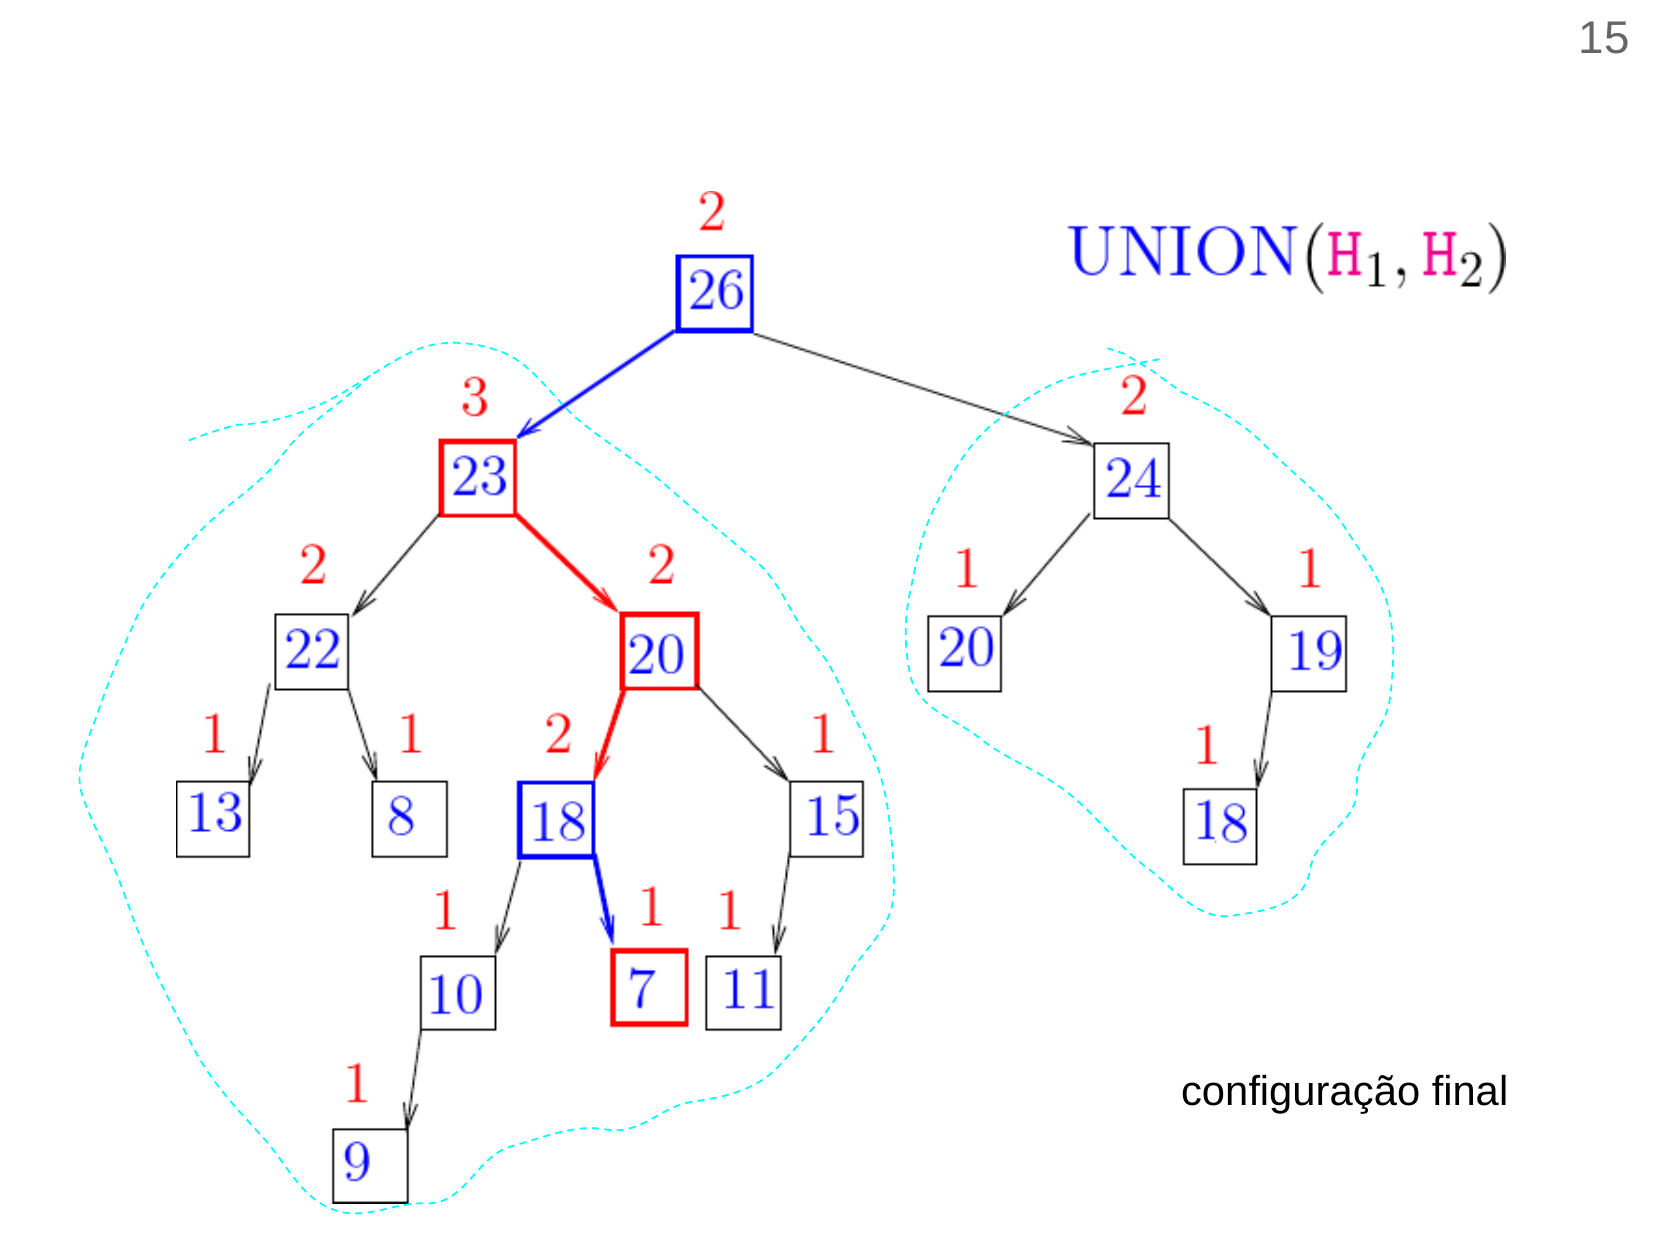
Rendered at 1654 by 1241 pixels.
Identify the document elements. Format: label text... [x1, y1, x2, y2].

text_box configuração final [1166, 1053, 1524, 1123]
picture [176, 191, 1506, 1204]
